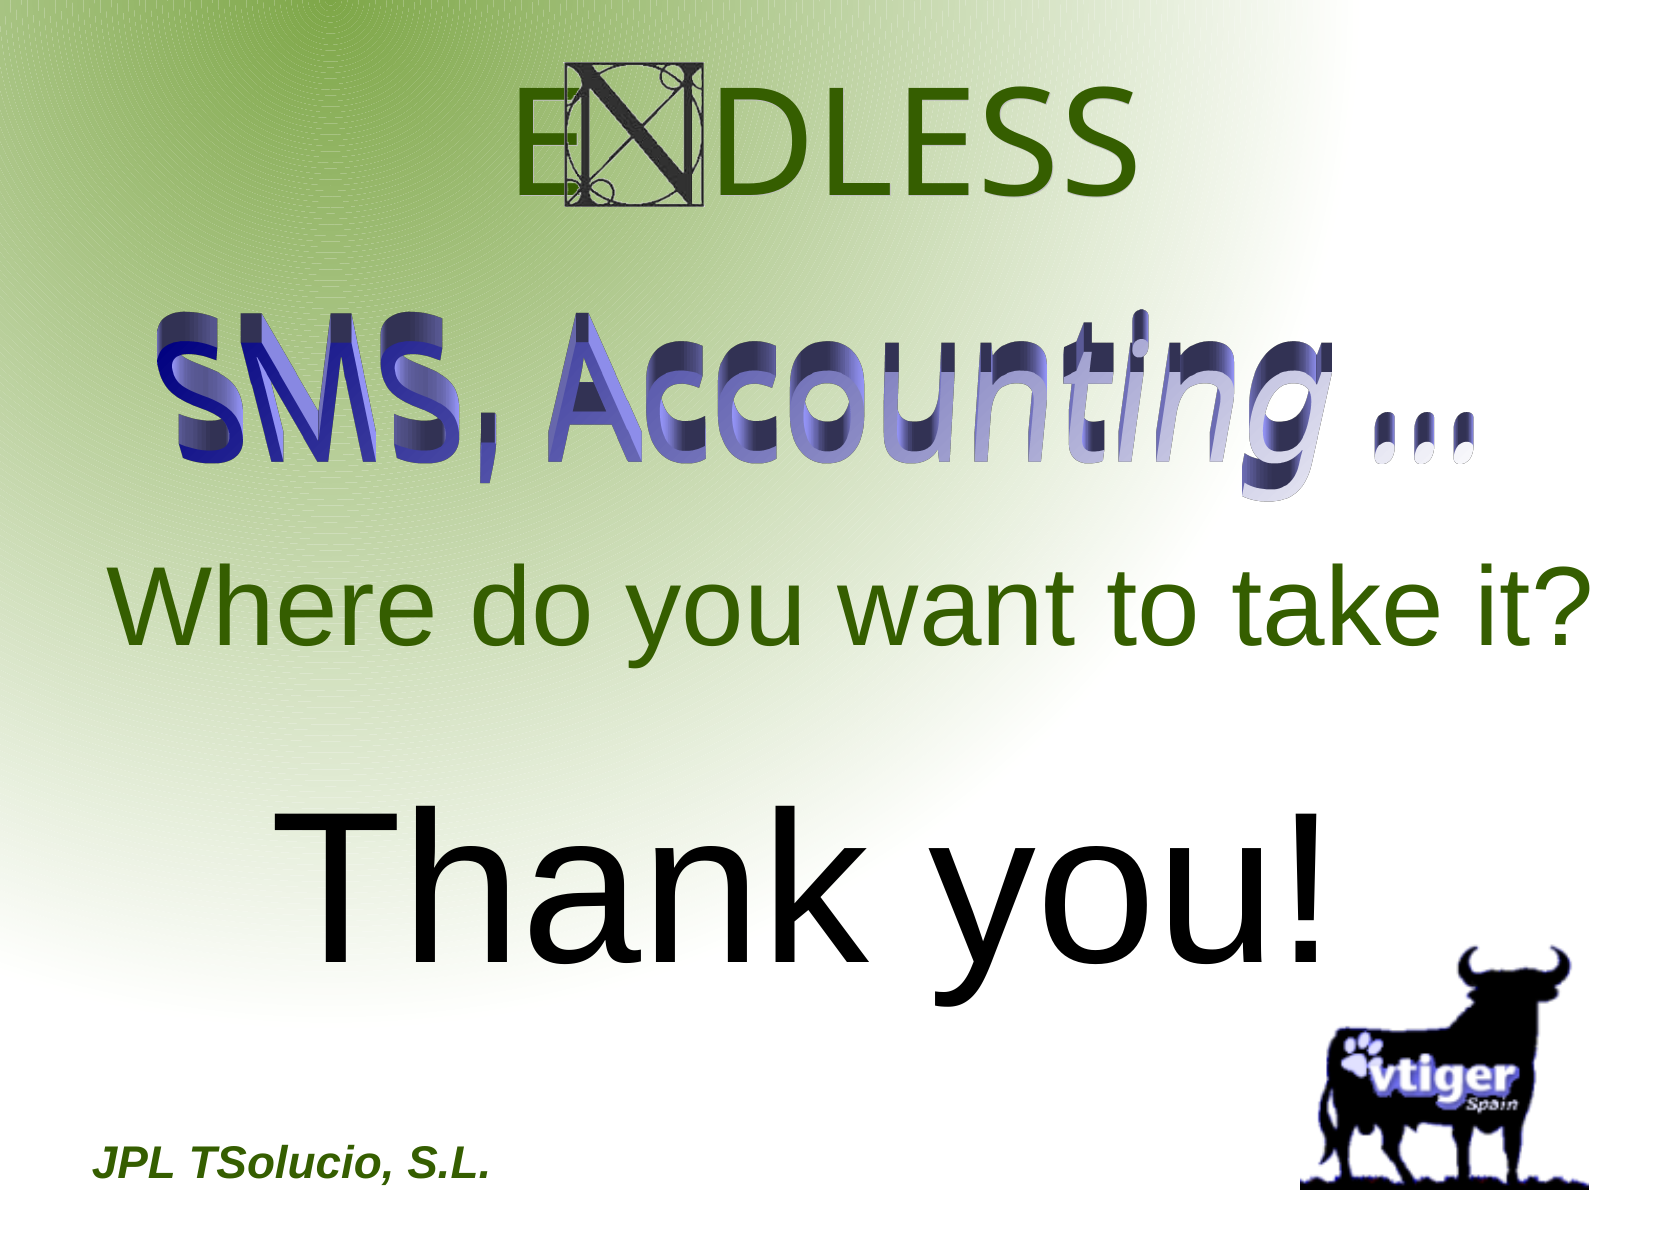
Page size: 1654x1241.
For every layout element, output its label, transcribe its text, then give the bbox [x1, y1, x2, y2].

picture [1300, 1063, 1589, 1190]
title E DLESS [118, 50, 1531, 225]
text_box Thank you! [0, 767, 1630, 1063]
text_box Where do you want to take it? [82, 543, 1619, 669]
picture [561, 62, 706, 207]
